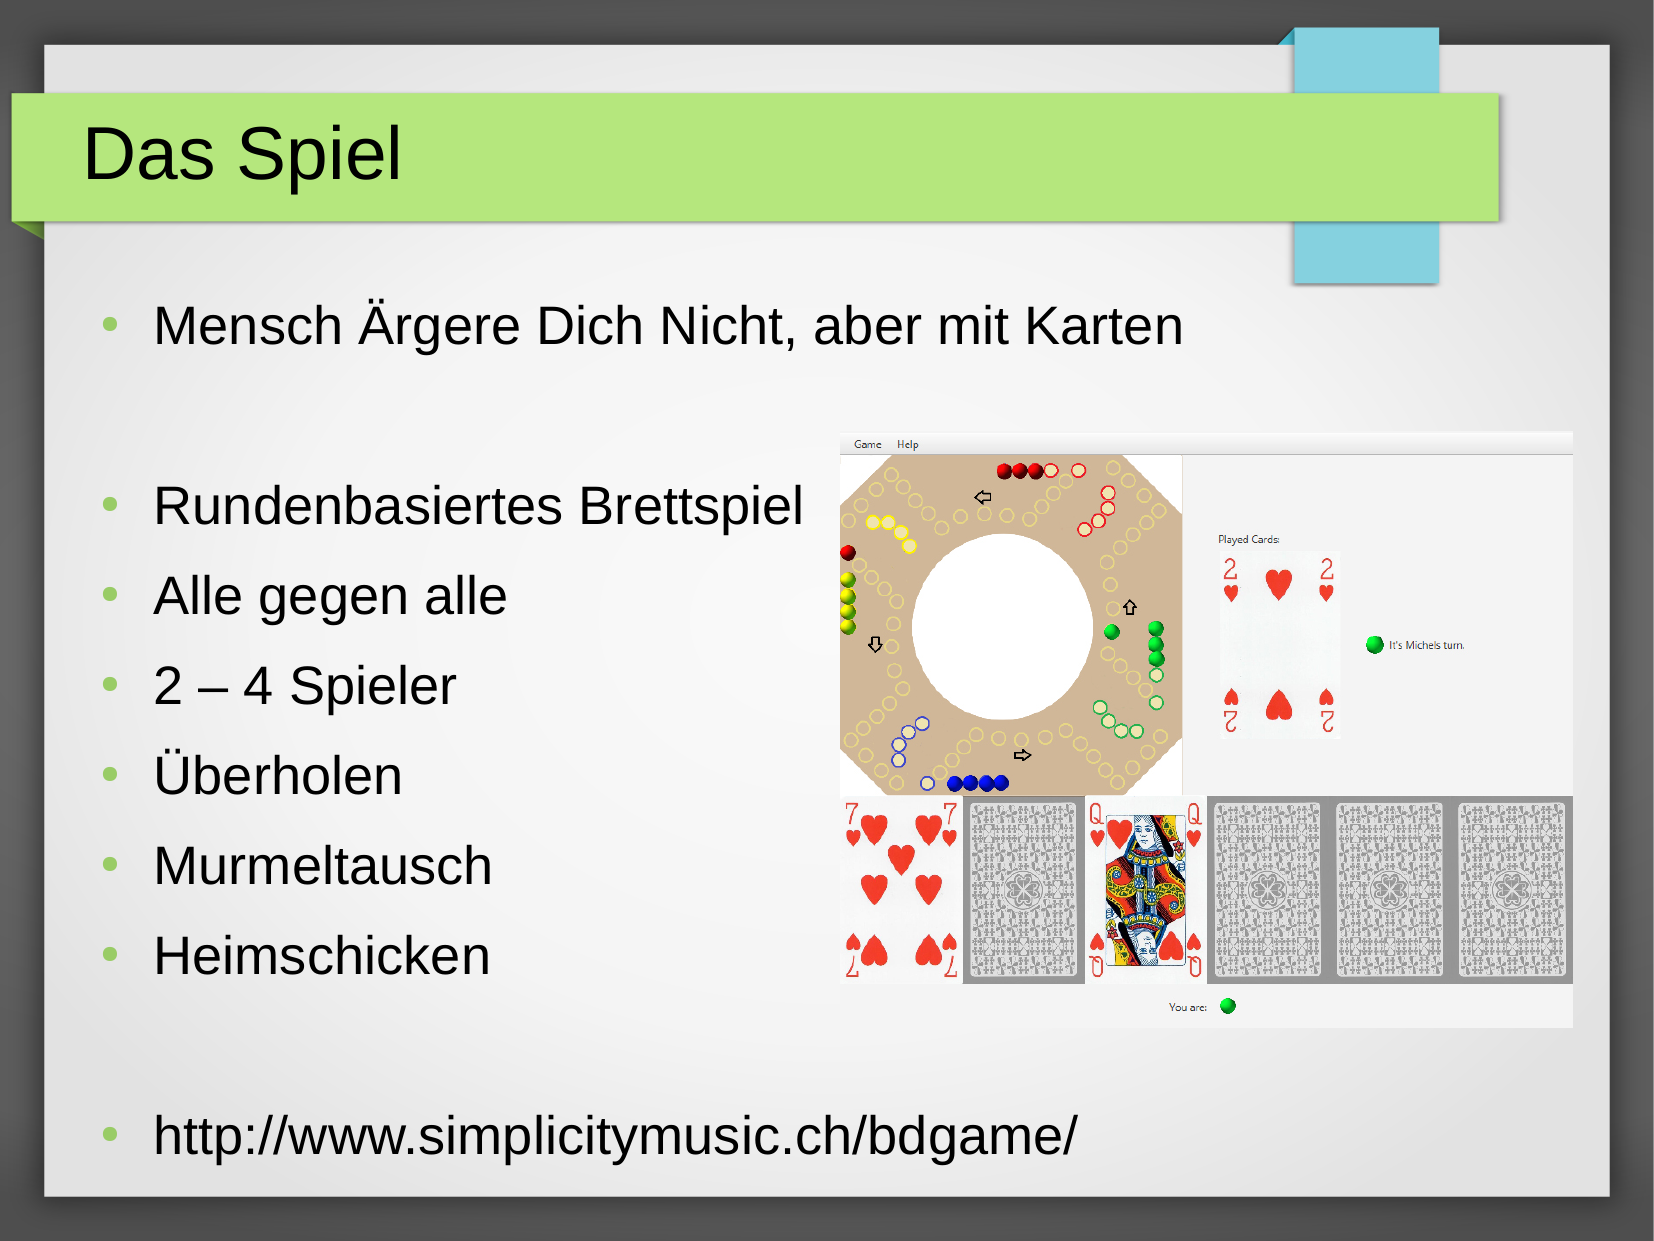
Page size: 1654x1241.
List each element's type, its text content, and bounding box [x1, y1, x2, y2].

list Mensch Ärgere Dich Nicht, aber mit Karten Rundenbasiertes Brettspiel Alle gegen alle 2 – 4 Spieler Überholen Murmeltausch Heimschicken http://www.simplicitymusic.ch/bdgame/ [82, 295, 1571, 1015]
title Das Spiel [82, 94, 1264, 213]
picture [0, 0, 1654, 1241]
